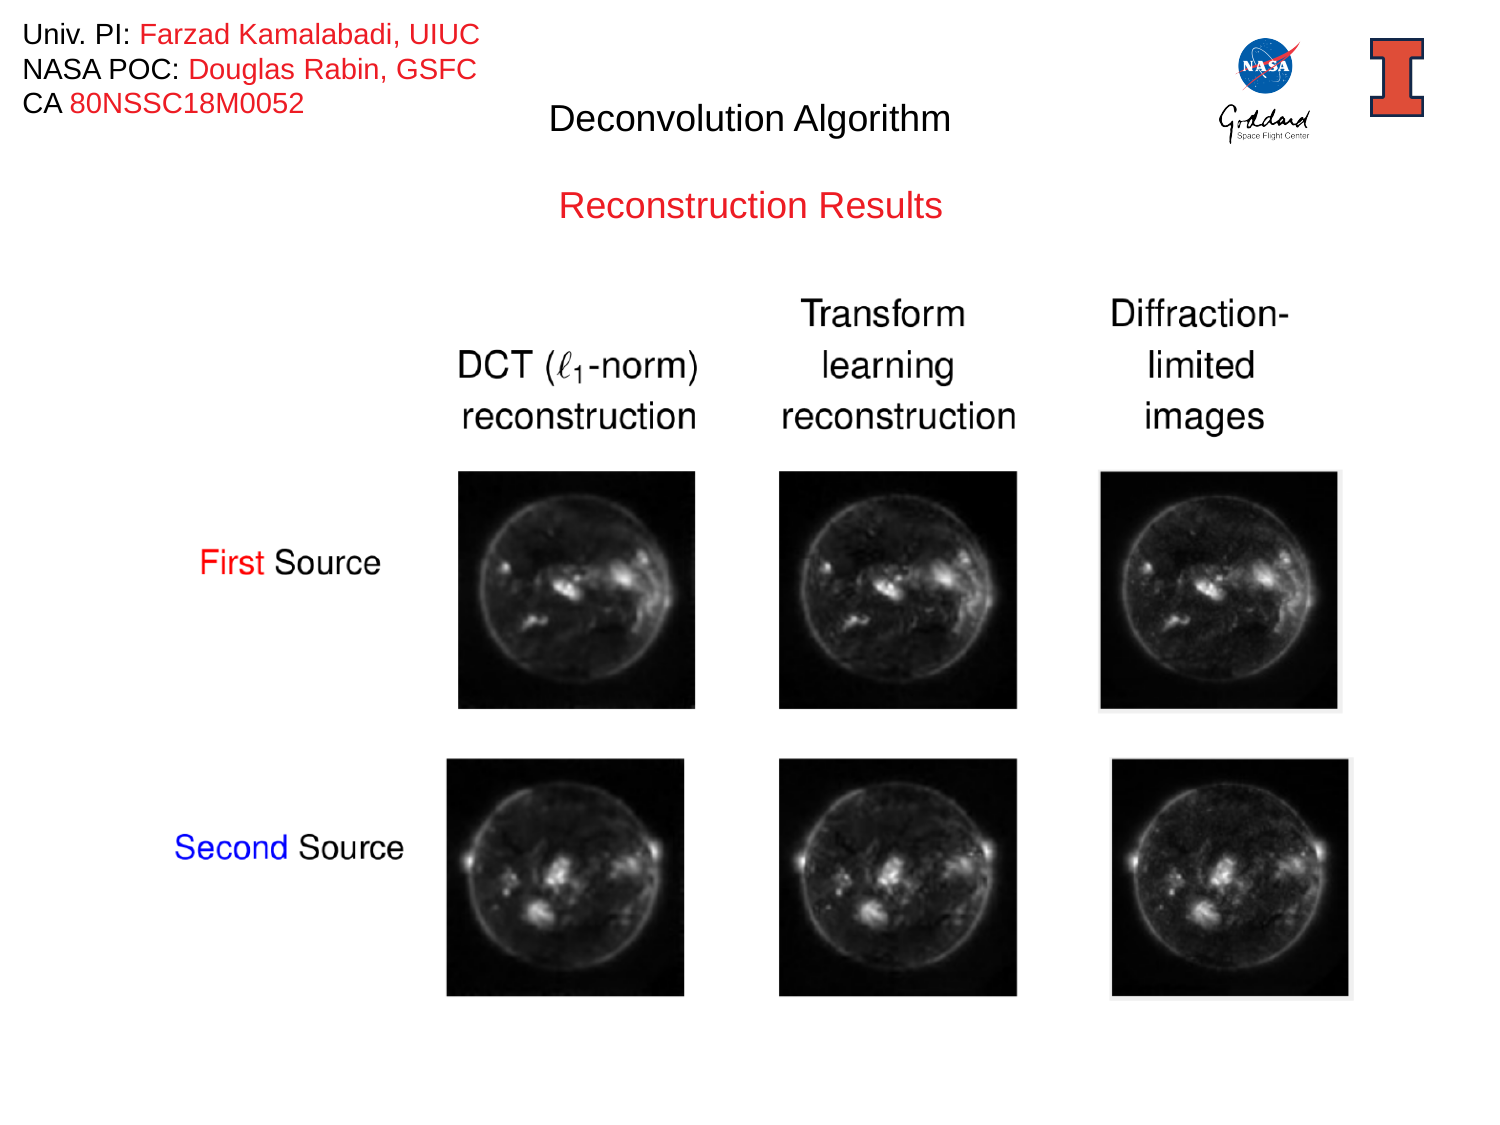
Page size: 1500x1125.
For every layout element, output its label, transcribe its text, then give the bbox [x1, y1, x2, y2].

picture [1219, 38, 1310, 90]
picture [172, 292, 1358, 1004]
picture [1370, 38, 1424, 90]
text_box Univ. PI: Farzad Kamalabadi, UIUC NASA POC: Douglas Rabin, GSFC CA 80NSSC18M0052 [7, 7, 612, 135]
text_box Deconvolution Algorithm [45, 90, 1456, 147]
text_box Reconstruction Results [543, 177, 959, 234]
